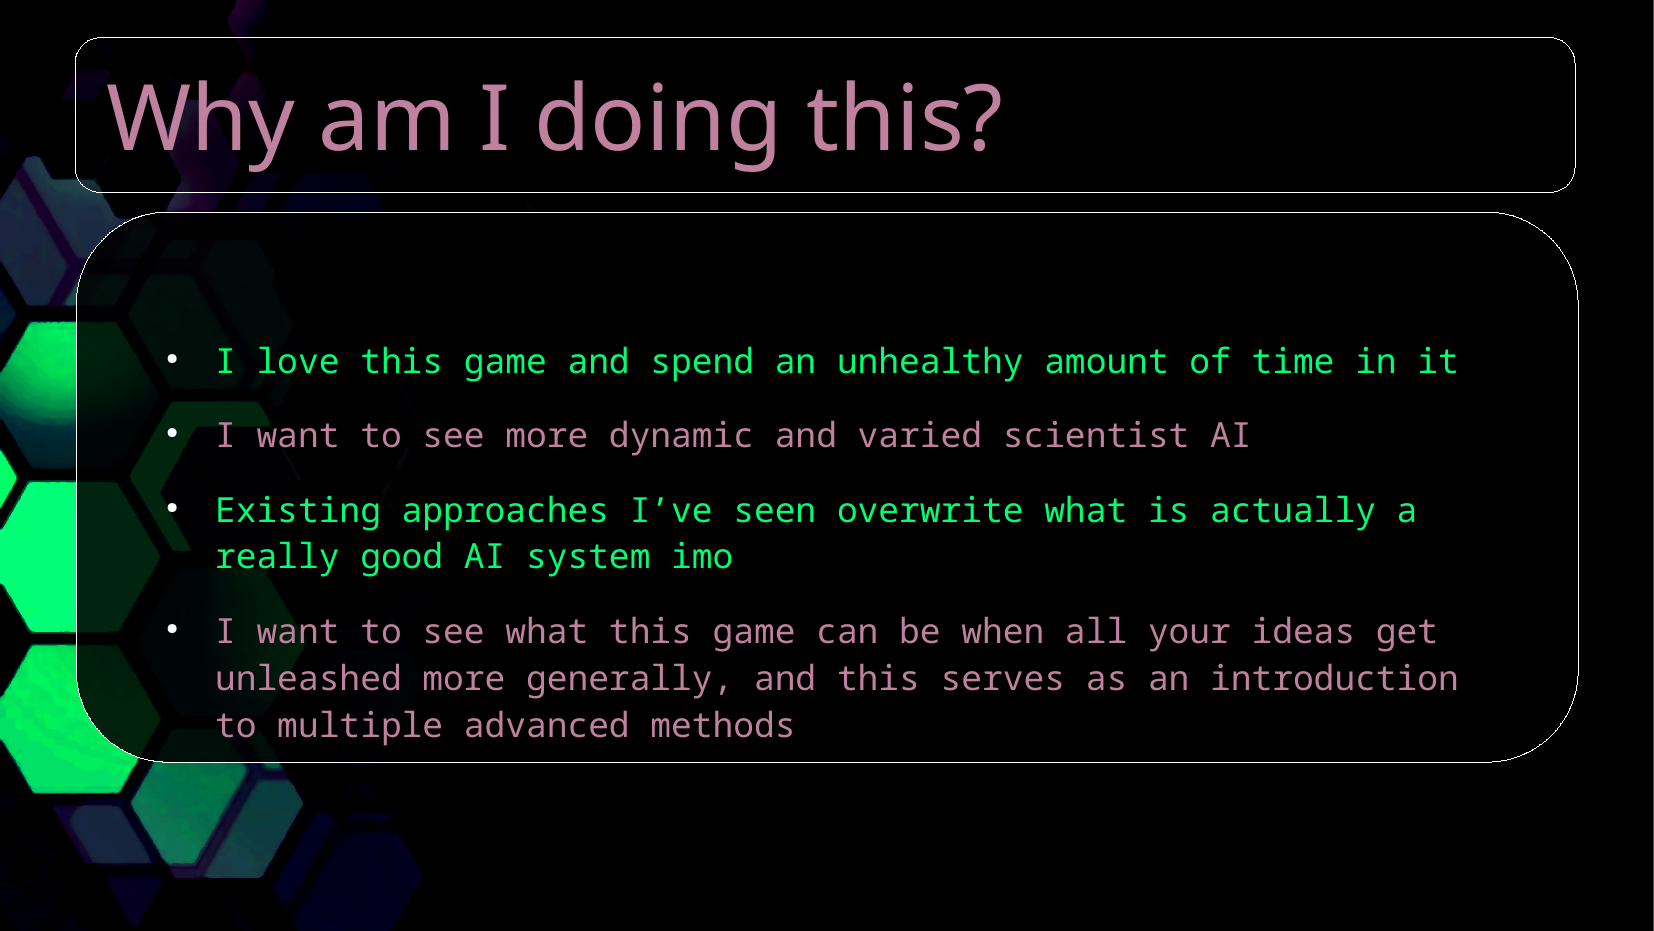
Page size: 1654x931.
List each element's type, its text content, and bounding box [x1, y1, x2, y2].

list I love this game and spend an unhealthy amount of time in it I want to see more dynamic and varied scientist AI Existing approaches I’ve seen overwrite what is actually a really good AI system imo I want to see what this game can be when all your ideas get unleashed more generally, and this serves as an introduction to multiple advanced methods [150, 225, 1501, 751]
picture [0, 0, 1654, 931]
title Why am I doing this? [82, 37, 1571, 193]
